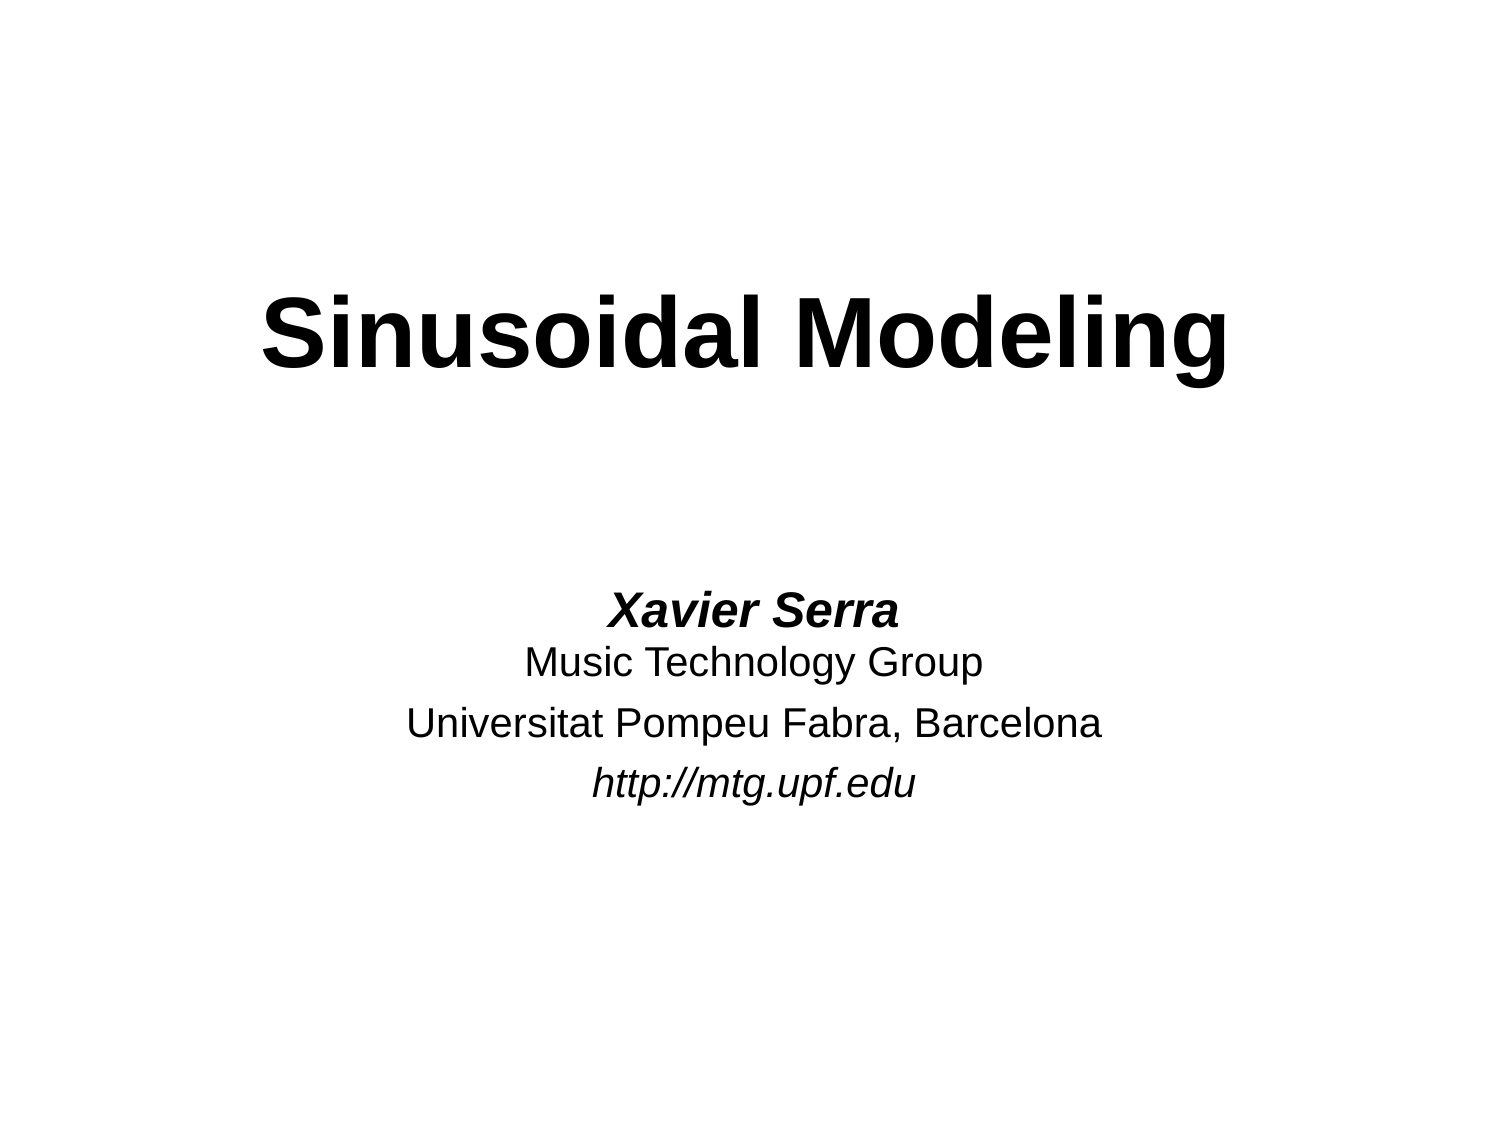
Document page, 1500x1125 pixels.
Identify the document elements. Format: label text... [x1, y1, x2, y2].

title Sinusoidal Modeling [143, 82, 1350, 572]
text_box Xavier Serra Music Technology Group Universitat Pompeu Fabra, Barcelona http://mtg.upf.edu [340, 574, 1169, 874]
